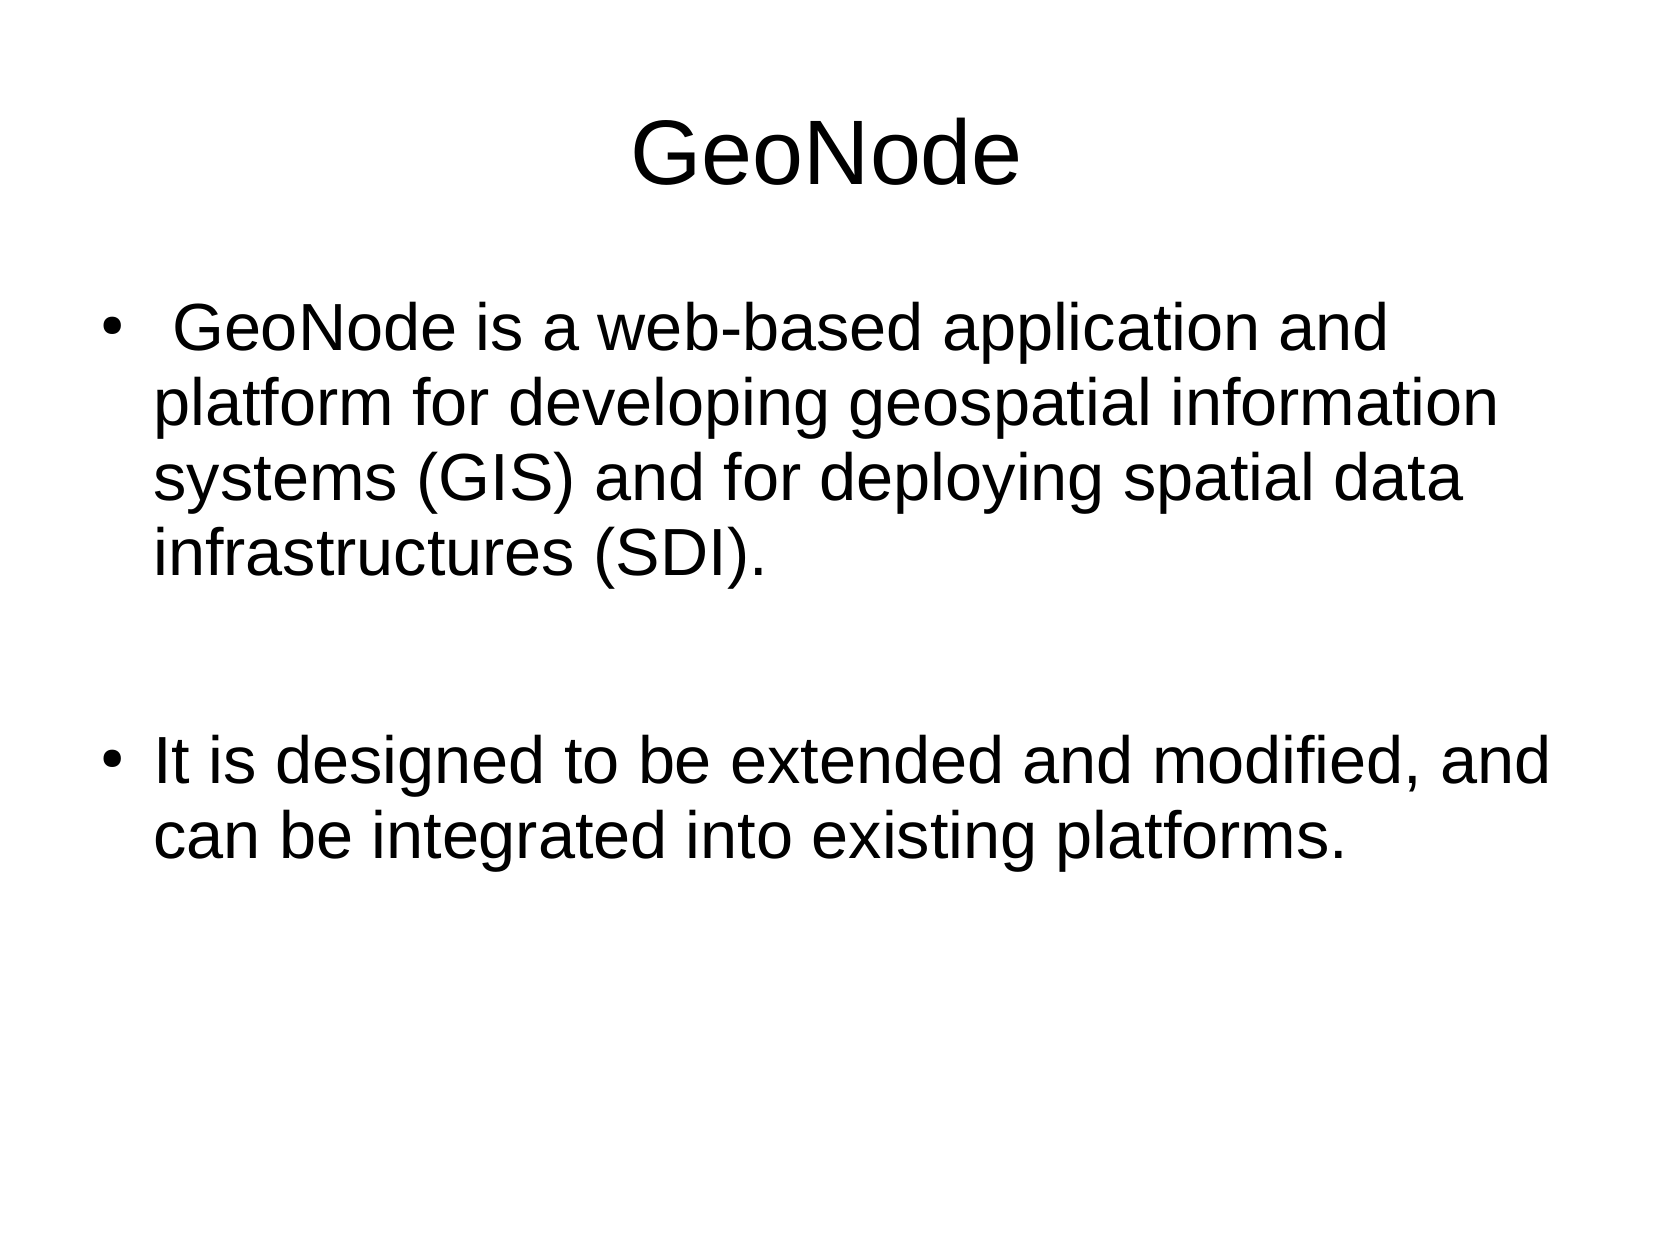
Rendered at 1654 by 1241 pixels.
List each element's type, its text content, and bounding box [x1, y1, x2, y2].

title GeoNode [82, 49, 1571, 257]
list GeoNode is a web-based application and platform for developing geospatial information systems (GIS) and for deploying spatial data infrastructures (SDI). It is designed to be extended and modified, and can be integrated into existing platforms. [82, 290, 1571, 1010]
